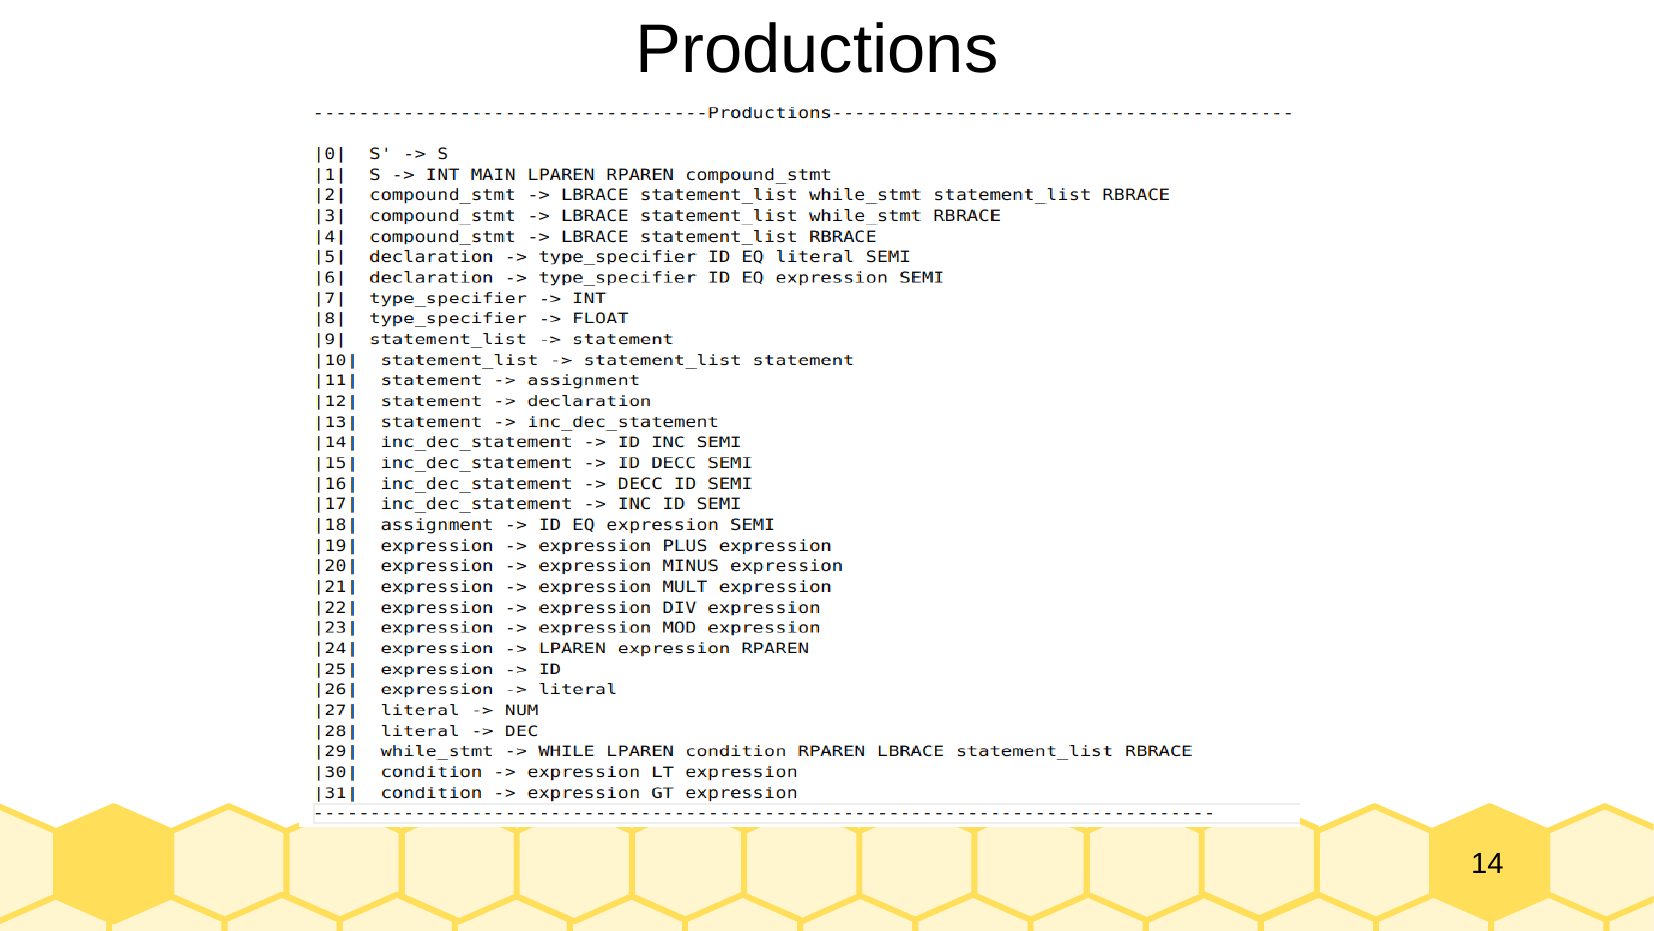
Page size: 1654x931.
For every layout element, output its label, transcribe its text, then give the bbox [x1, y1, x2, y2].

picture [299, 88, 1300, 827]
title Productions [82, 0, 1571, 126]
